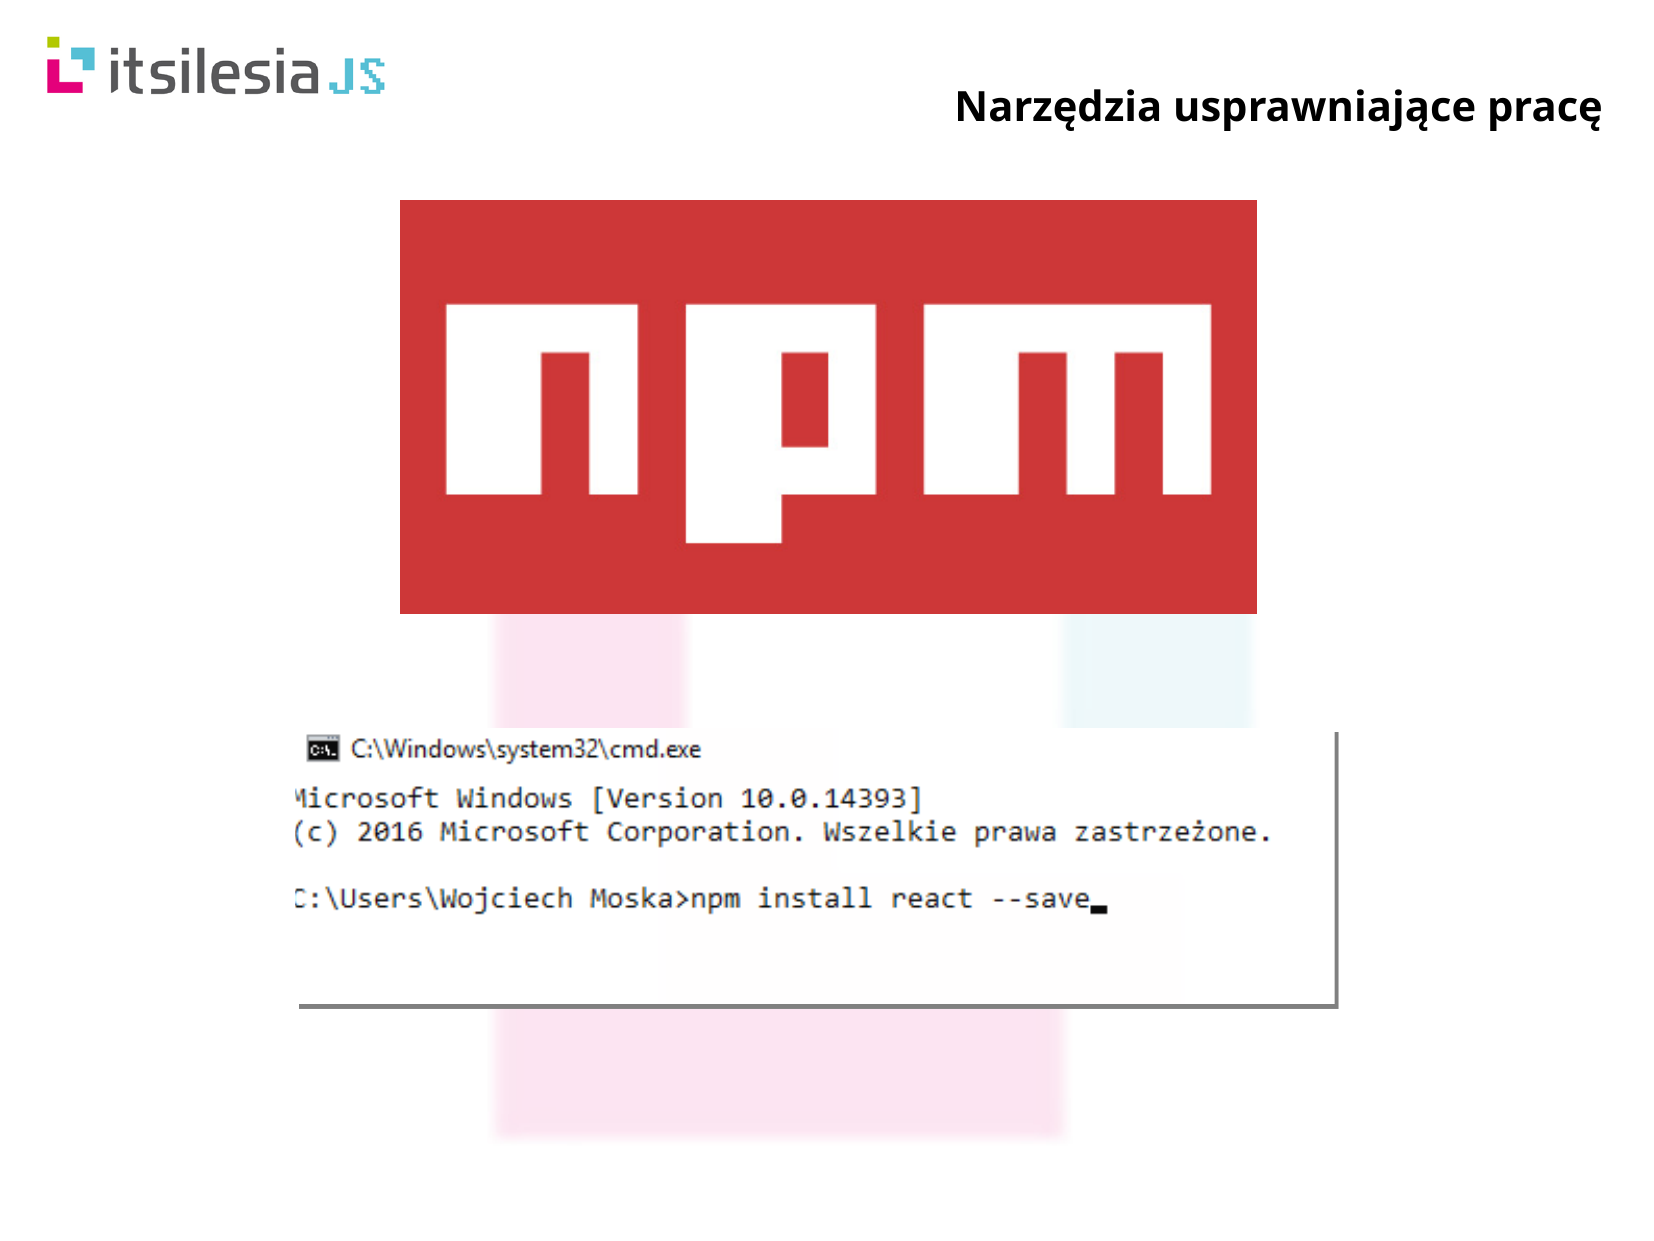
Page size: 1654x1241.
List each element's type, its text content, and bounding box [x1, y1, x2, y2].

text_box Narzędzia usprawniające pracę [177, 41, 1619, 136]
picture [0, 0, 1654, 1241]
